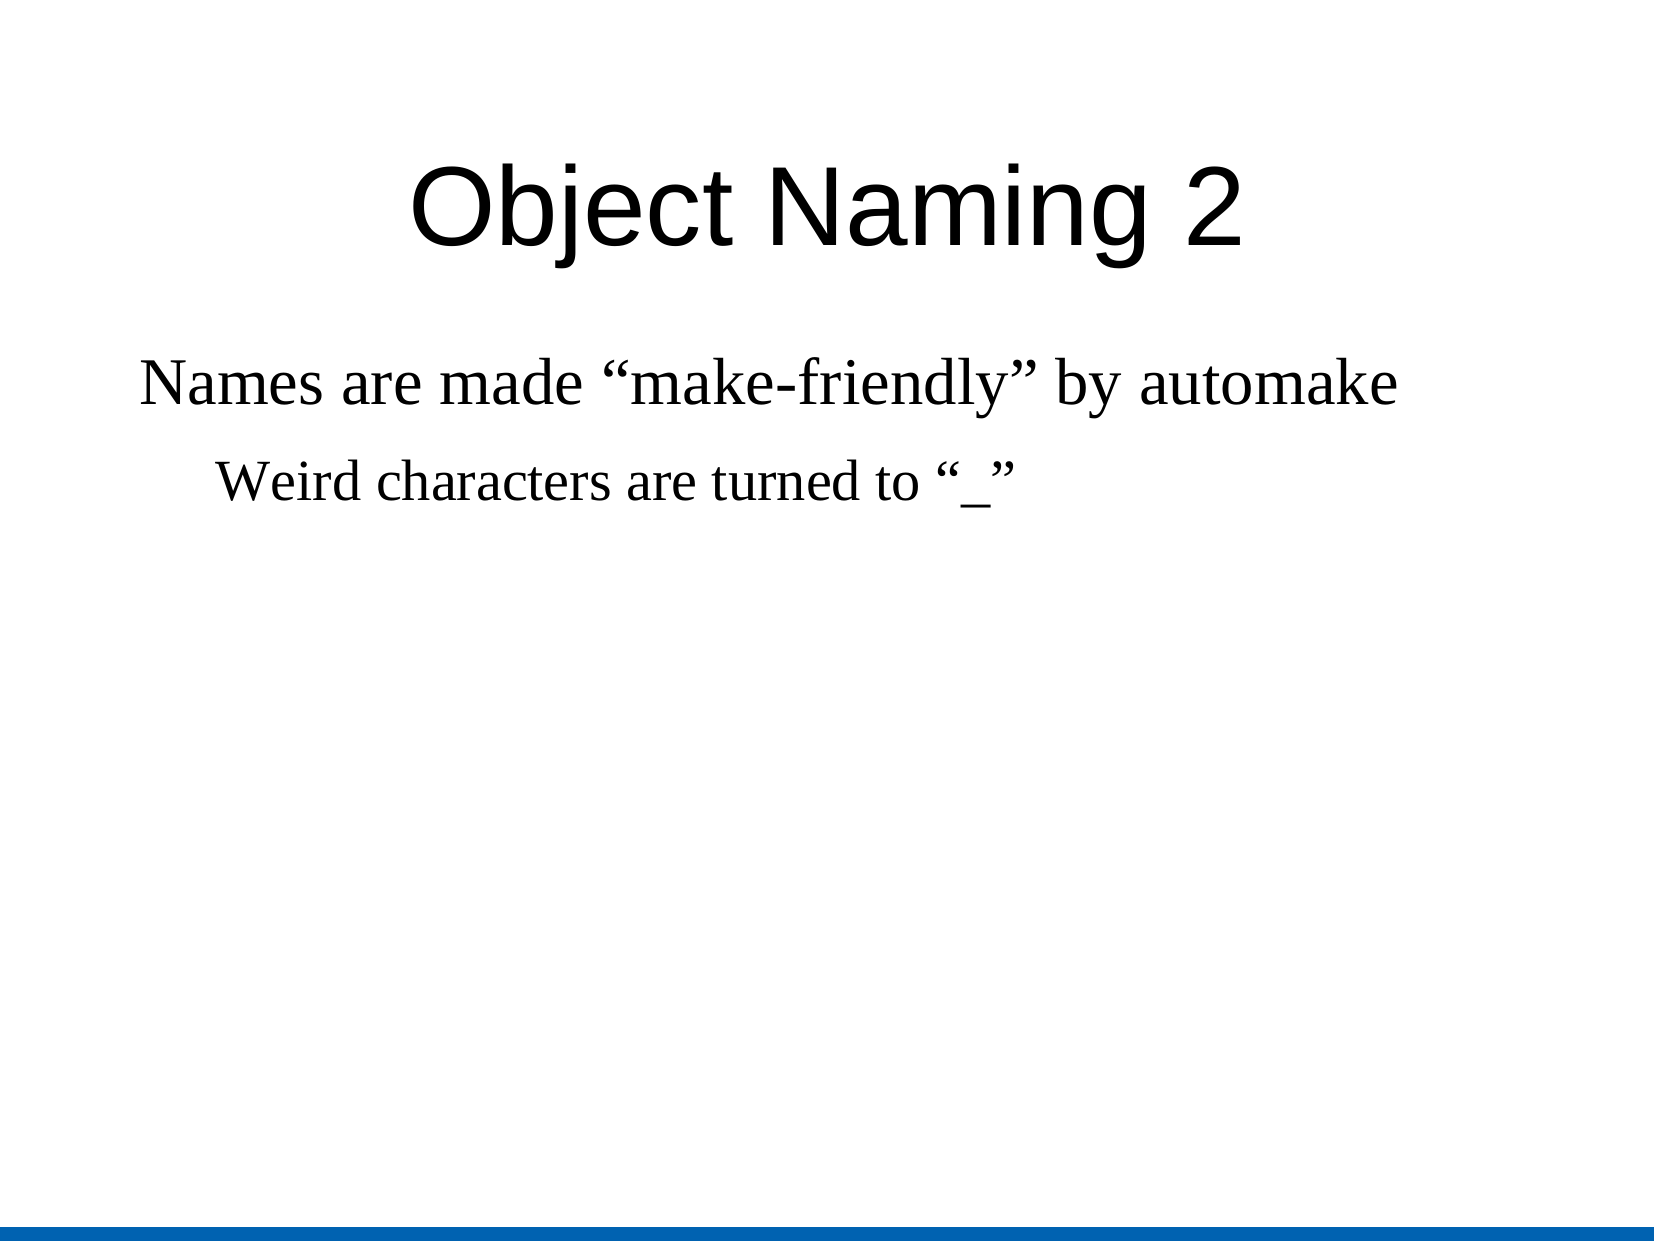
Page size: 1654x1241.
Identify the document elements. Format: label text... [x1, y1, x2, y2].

title Object Naming 2 [121, 102, 1533, 311]
list Names are made “make-friendly” by automake Weird characters are turned to “_” [121, 344, 1533, 1127]
